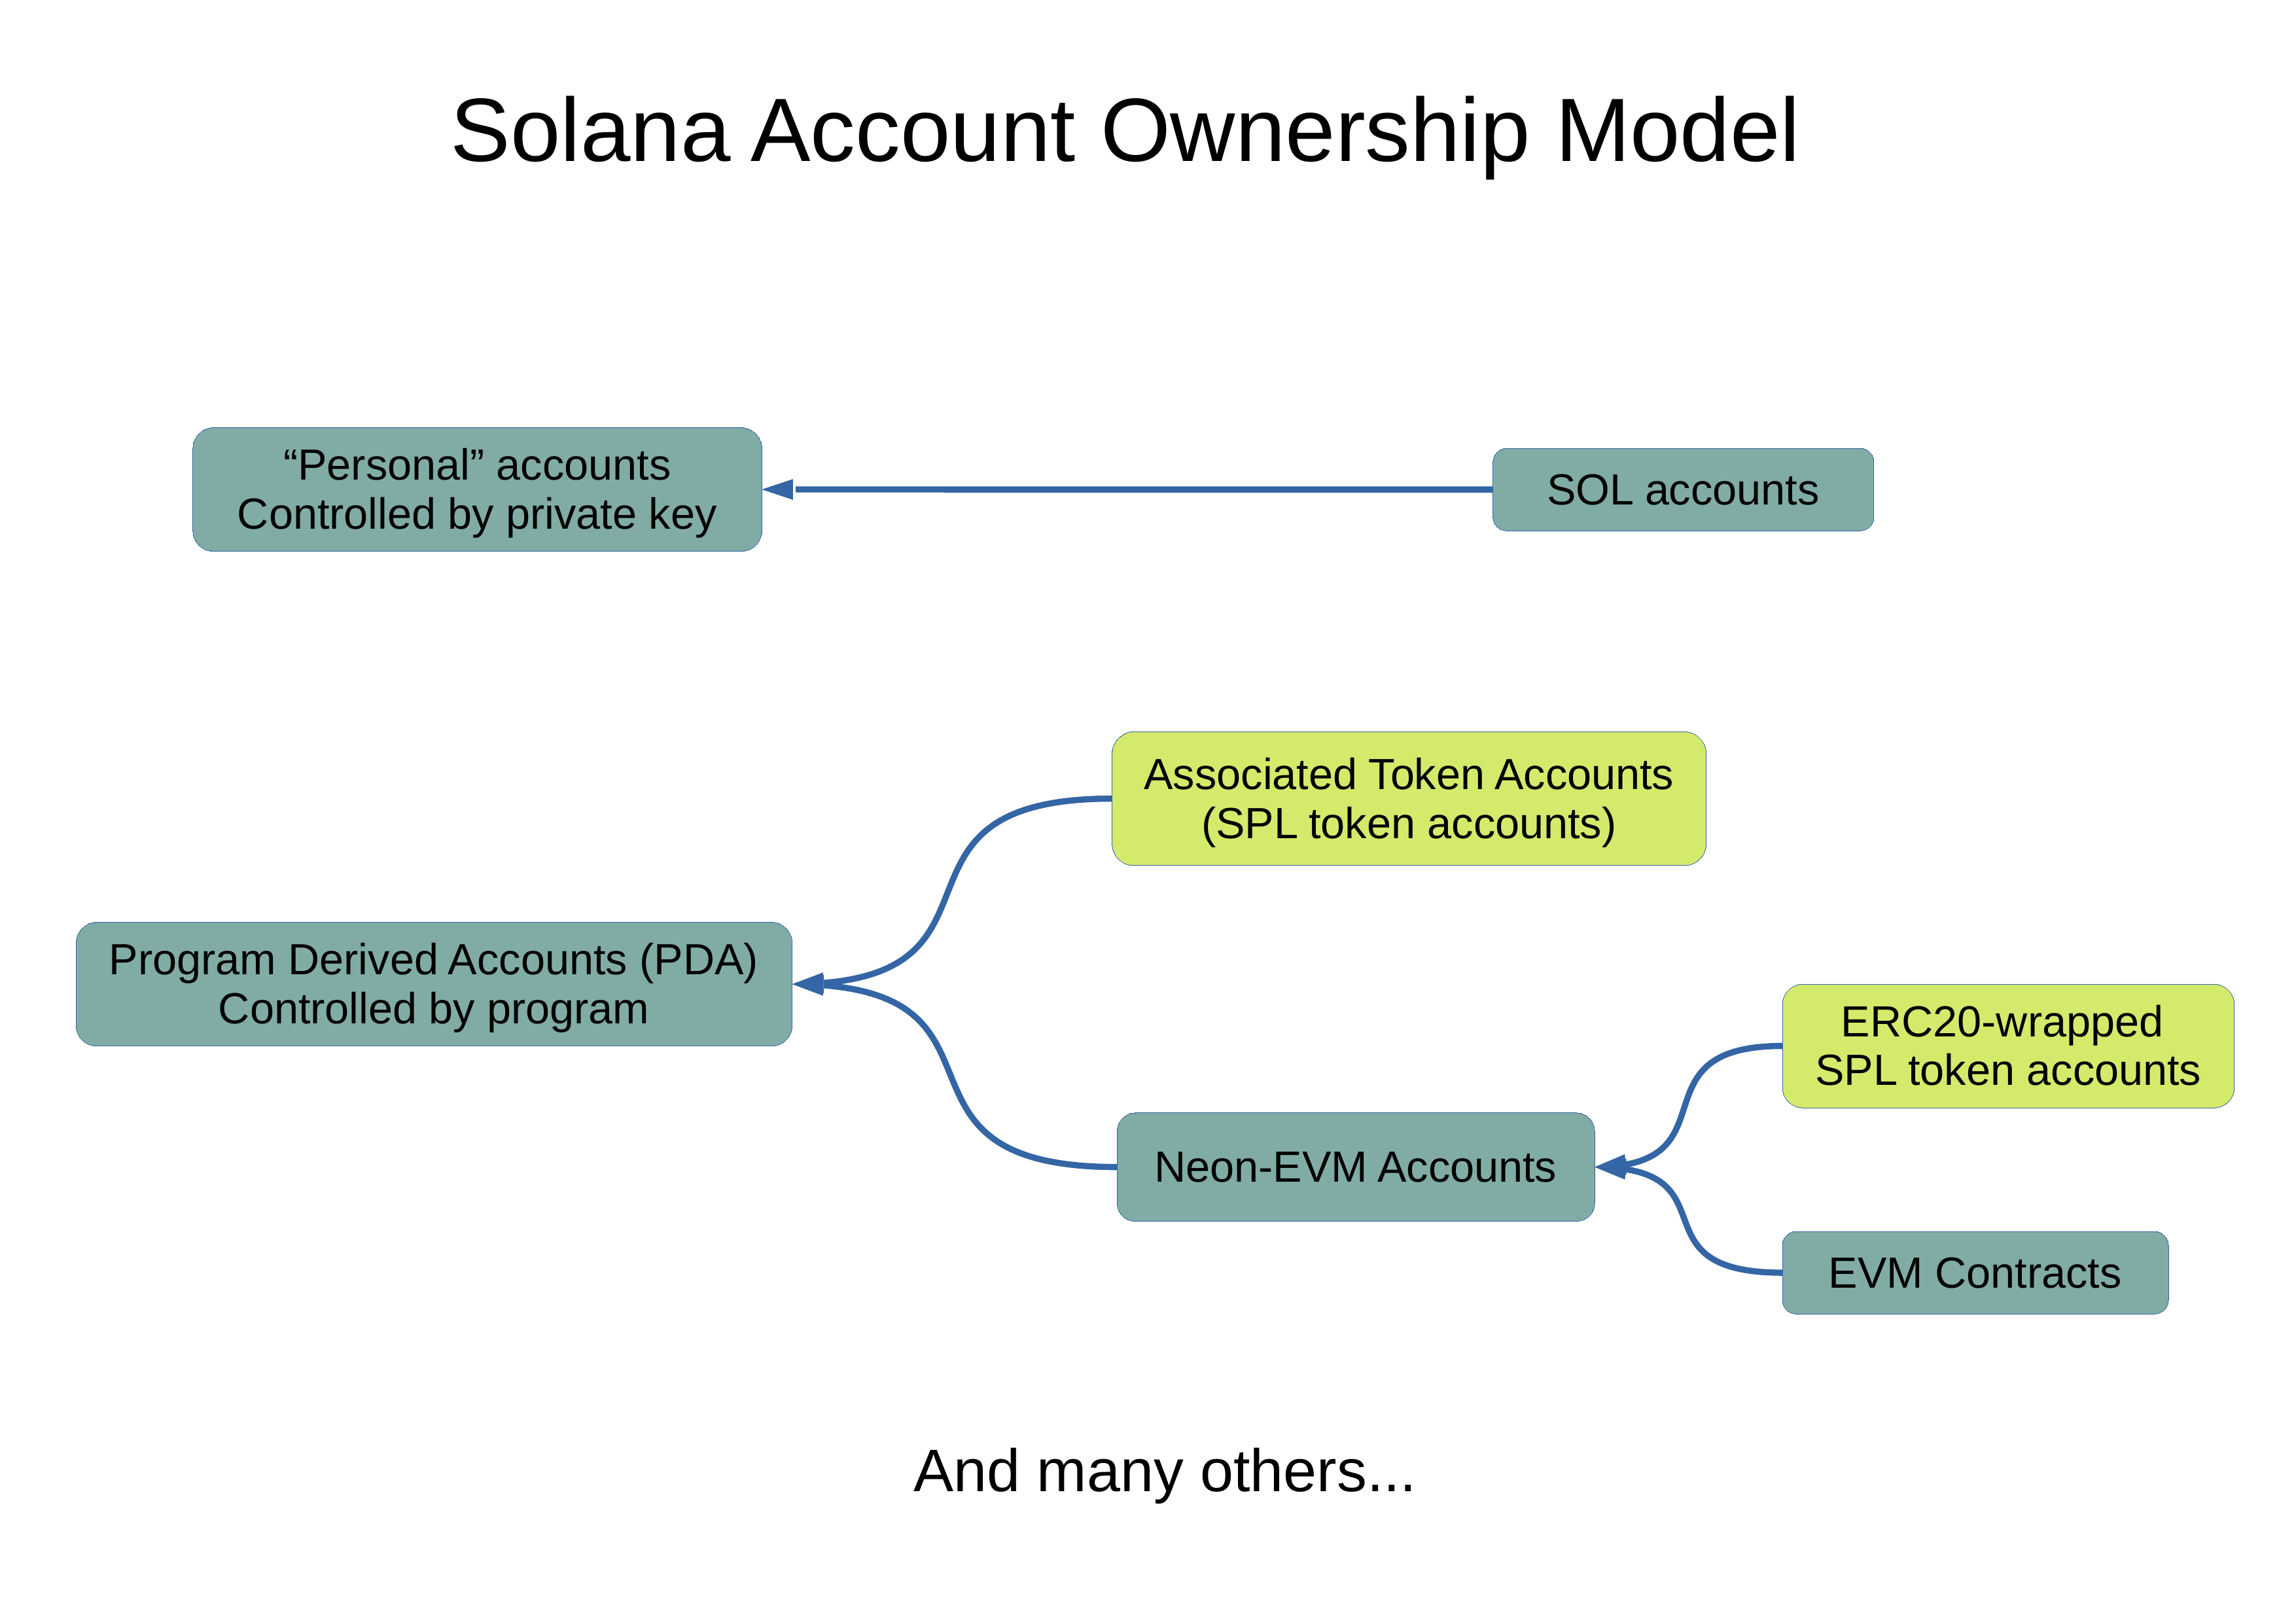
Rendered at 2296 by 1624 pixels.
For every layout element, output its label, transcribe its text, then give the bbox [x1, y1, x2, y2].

text_box Neon-EVM Accounts [1117, 1112, 1595, 1222]
text_box Solana Account Ownership Model [441, 75, 1859, 191]
text_box EVM Contracts [1782, 1231, 2169, 1315]
text_box ERC20-wrapped SPL token accounts [1782, 984, 2234, 1108]
text_box “Personal” accounts Controlled by private key [192, 427, 762, 552]
text_box SOL accounts [1492, 448, 1874, 531]
text_box Program Derived Accounts (PDA) Controlled by program [76, 922, 792, 1046]
text_box And many others... [904, 1432, 1620, 1530]
text_box Associated Token Accounts (SPL token accounts) [1112, 732, 1706, 866]
